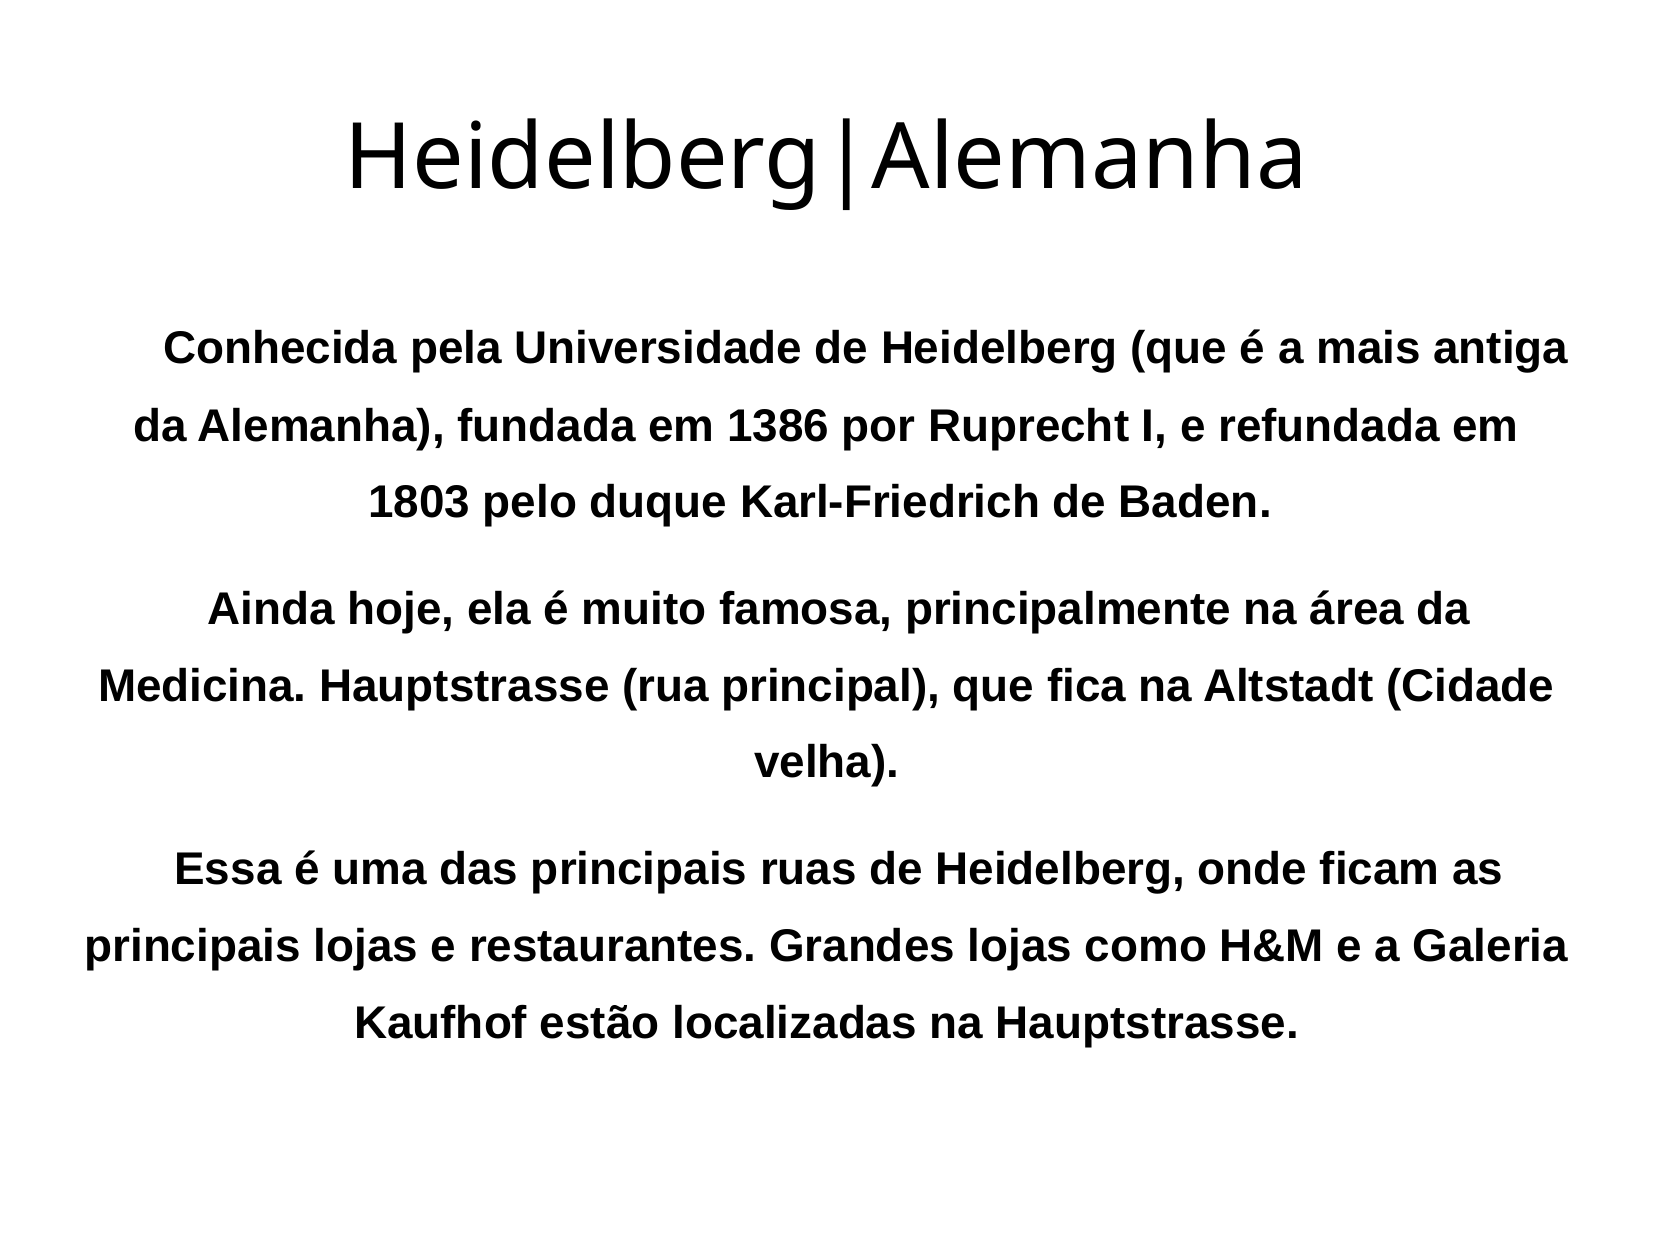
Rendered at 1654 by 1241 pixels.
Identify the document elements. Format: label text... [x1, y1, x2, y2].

list Conhecida pela Universidade de Heidelberg (que é a mais antiga da Alemanha), fundada em 1386 por Ruprecht I, e refundada em 1803 pelo duque Karl-Friedrich de Baden. Ainda hoje, ela é muito famosa, principalmente na área da Medicina. Hauptstrasse (rua principal), que fica na Altstadt (Cidade velha). Essa é uma das principais ruas de Heidelberg, onde ficam as principais lojas e restaurantes. Grandes lojas como H&M e a Galeria Kaufhof estão localizadas na Hauptstrasse. [82, 290, 1571, 1109]
title Heidelberg|Alemanha [82, 49, 1571, 257]
